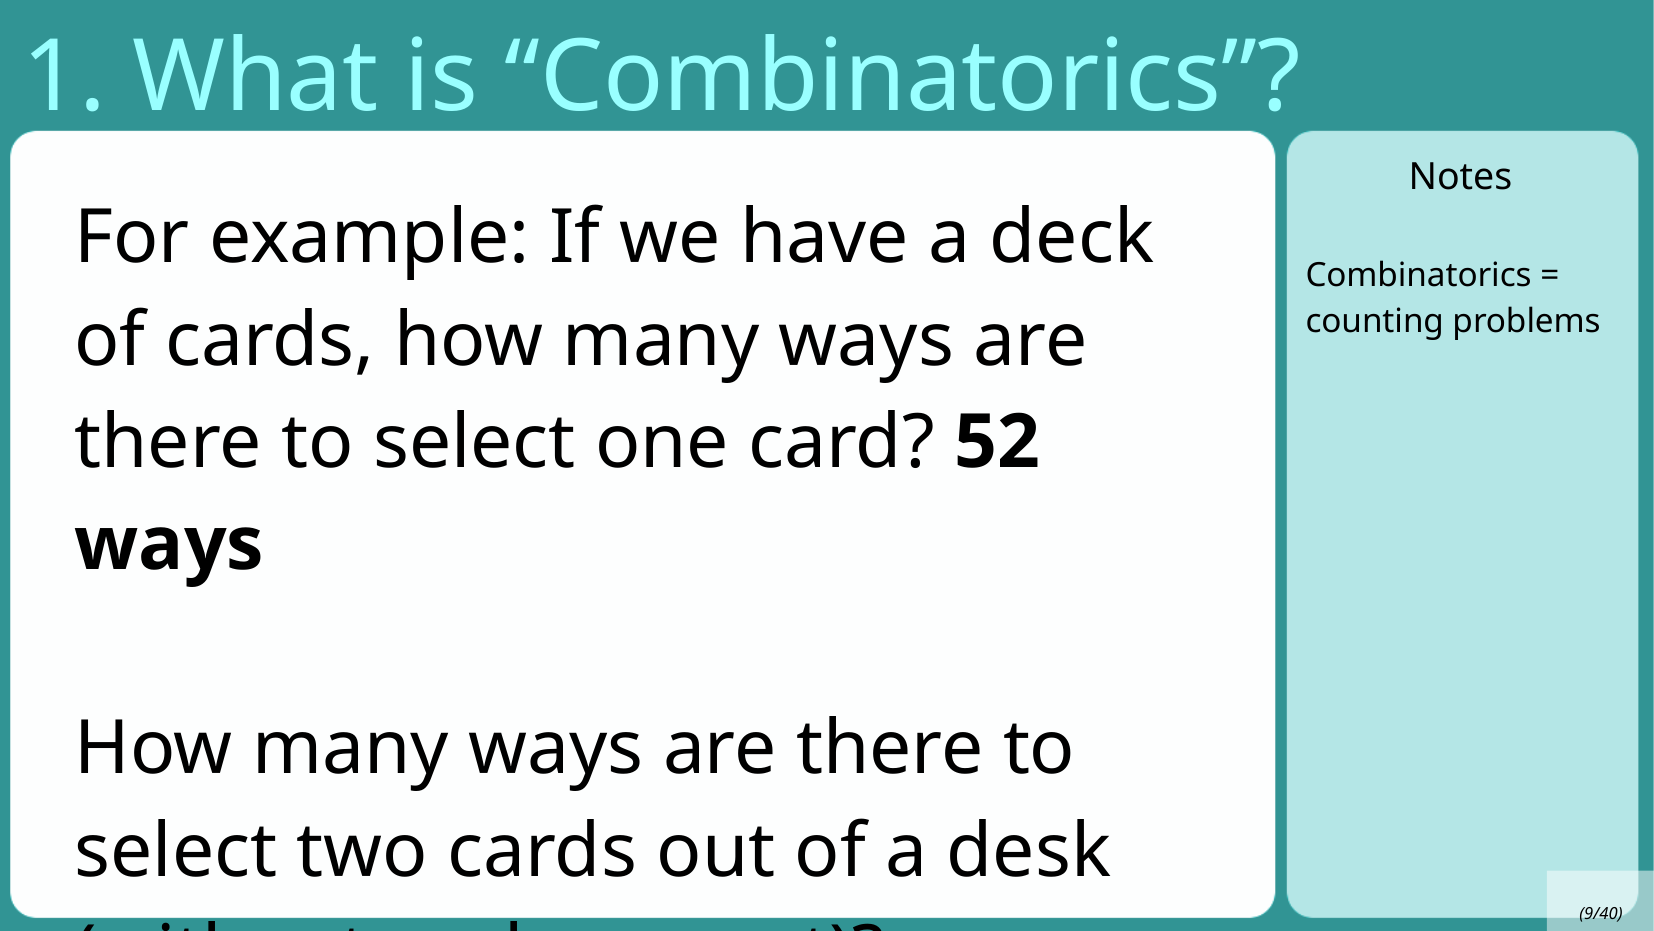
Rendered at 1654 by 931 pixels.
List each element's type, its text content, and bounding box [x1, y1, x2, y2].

text_box Notes Combinatorics = counting problems [1290, 141, 1631, 316]
picture [0, 0, 1654, 931]
title 1. What is “Combinatorics”? [22, 13, 1511, 130]
text_box For example: If we have a deck of cards, how many ways are there to select one card? 52 ways How many ways are there to select two cards out of a desk (without replacement)? [74, 182, 1244, 773]
text_box (<number>/40) [1546, 877, 1654, 931]
